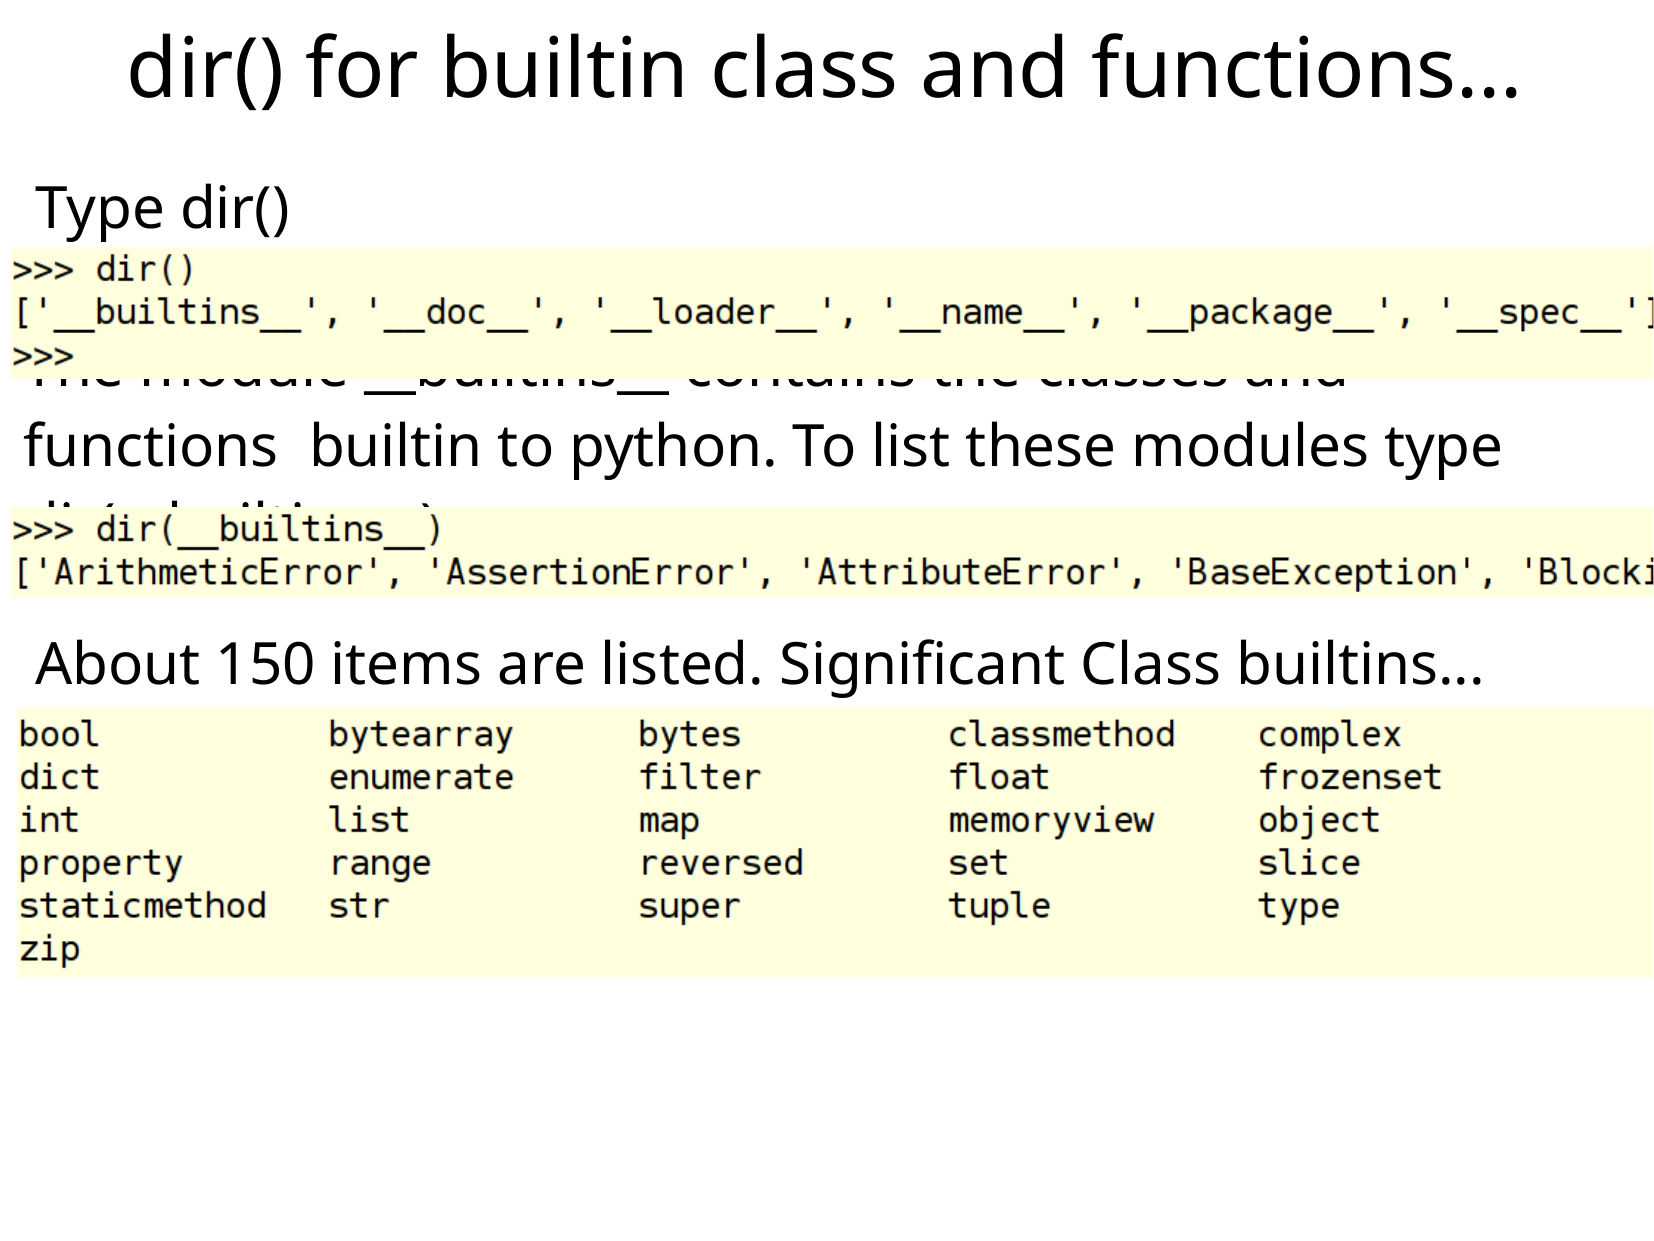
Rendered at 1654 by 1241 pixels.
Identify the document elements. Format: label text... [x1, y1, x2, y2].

text_box Type dir() [35, 154, 1619, 247]
picture [17, 708, 1654, 977]
title dir() for builtin class and functions... [94, 11, 1583, 119]
text_box About 150 items are listed. Significant Class builtins... [35, 614, 1619, 708]
text_box The module __builtins__ contains the classes and functions builtin to python. To list these modules type dir(__builtins__) [23, 380, 1607, 507]
picture [11, 247, 1654, 380]
picture [11, 507, 1654, 598]
